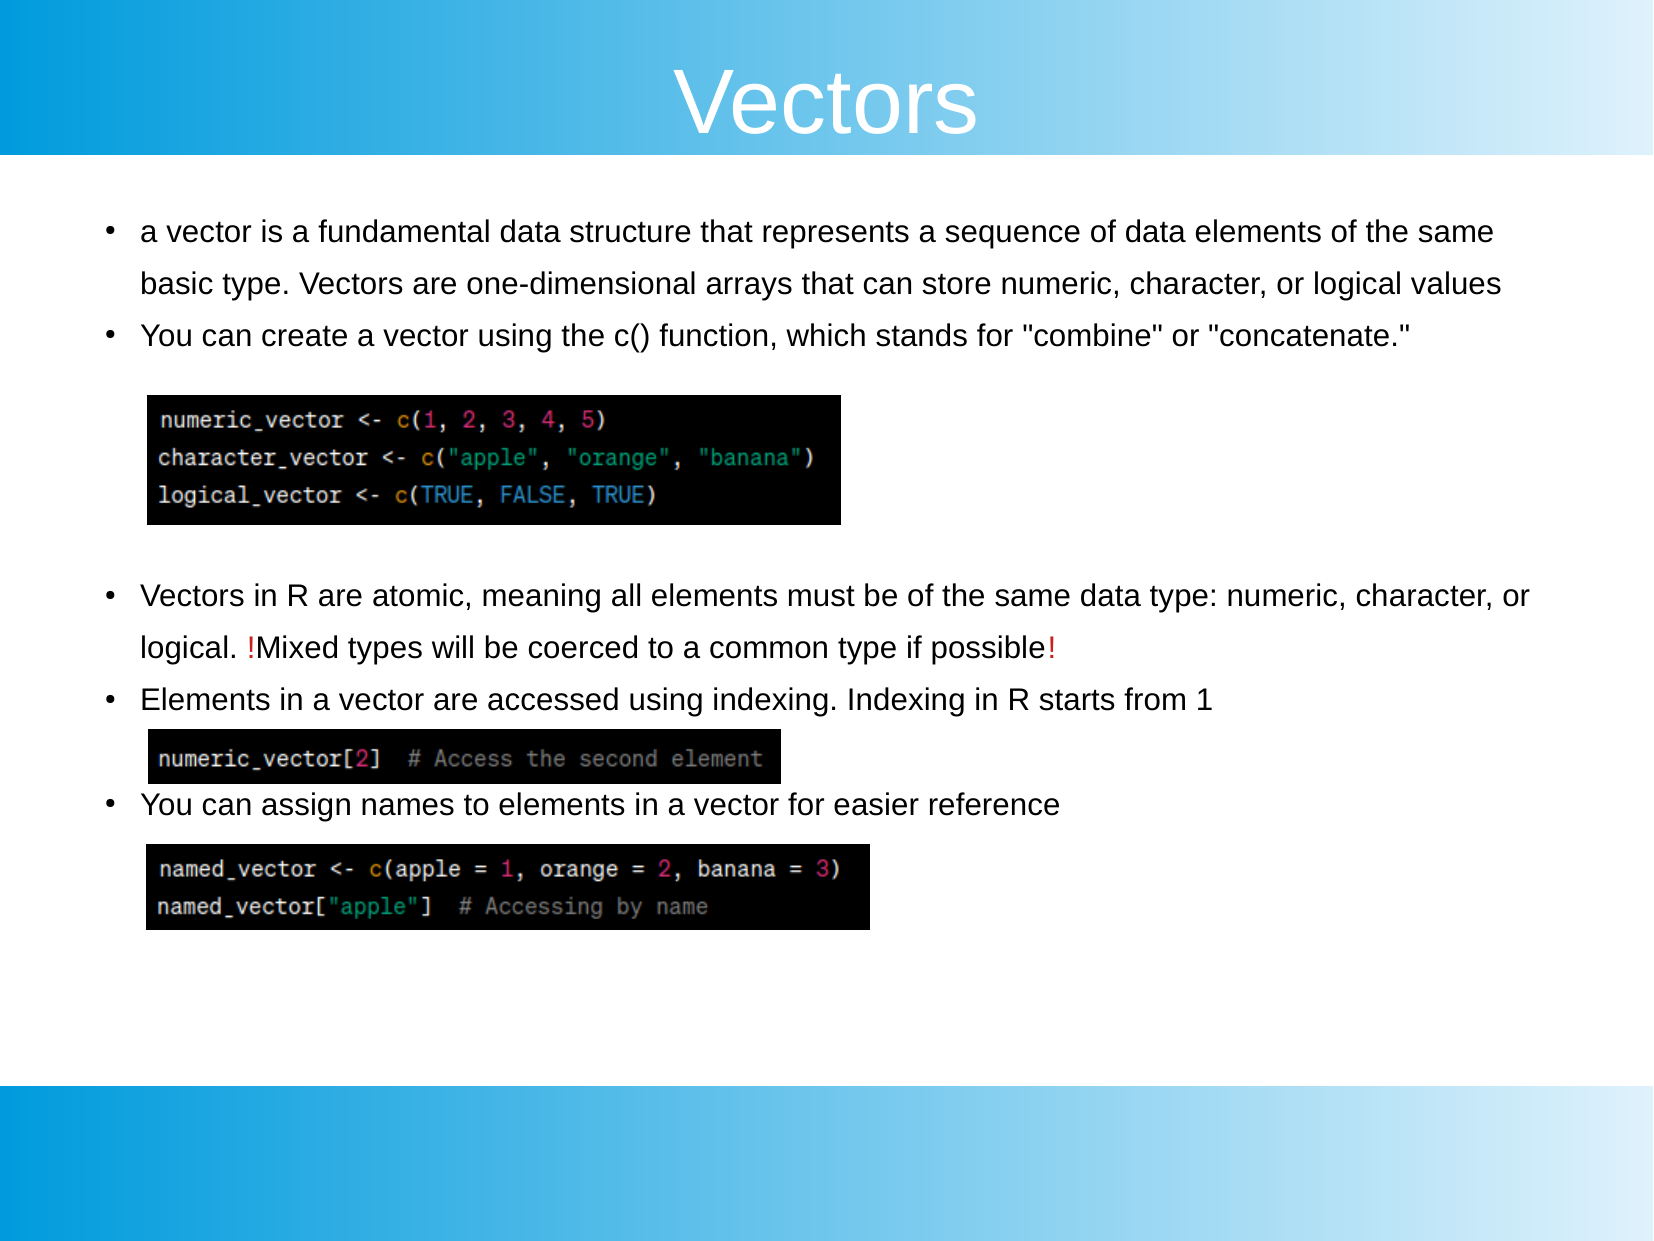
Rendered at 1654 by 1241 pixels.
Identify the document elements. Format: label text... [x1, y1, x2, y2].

picture [148, 729, 781, 784]
title Vectors [82, 49, 1571, 155]
picture [146, 844, 871, 931]
text_box a vector is a fundamental data structure that represents a sequence of data elements of the same basic type. Vectors are one-dimensional arrays that can store numeric, character, or logical values You can create a vector using the c() function, which stands for "combine" or "concatenate." Vectors in R are atomic, meaning all elements must be of the same data type: numeric, character, or logical. !Mixed types will be coerced to a common type if possible! Elements in a vector are accessed using indexing. Indexing in R starts from 1 You can assign names to elements in a vector for easier reference [90, 189, 1576, 1030]
picture [147, 395, 841, 526]
